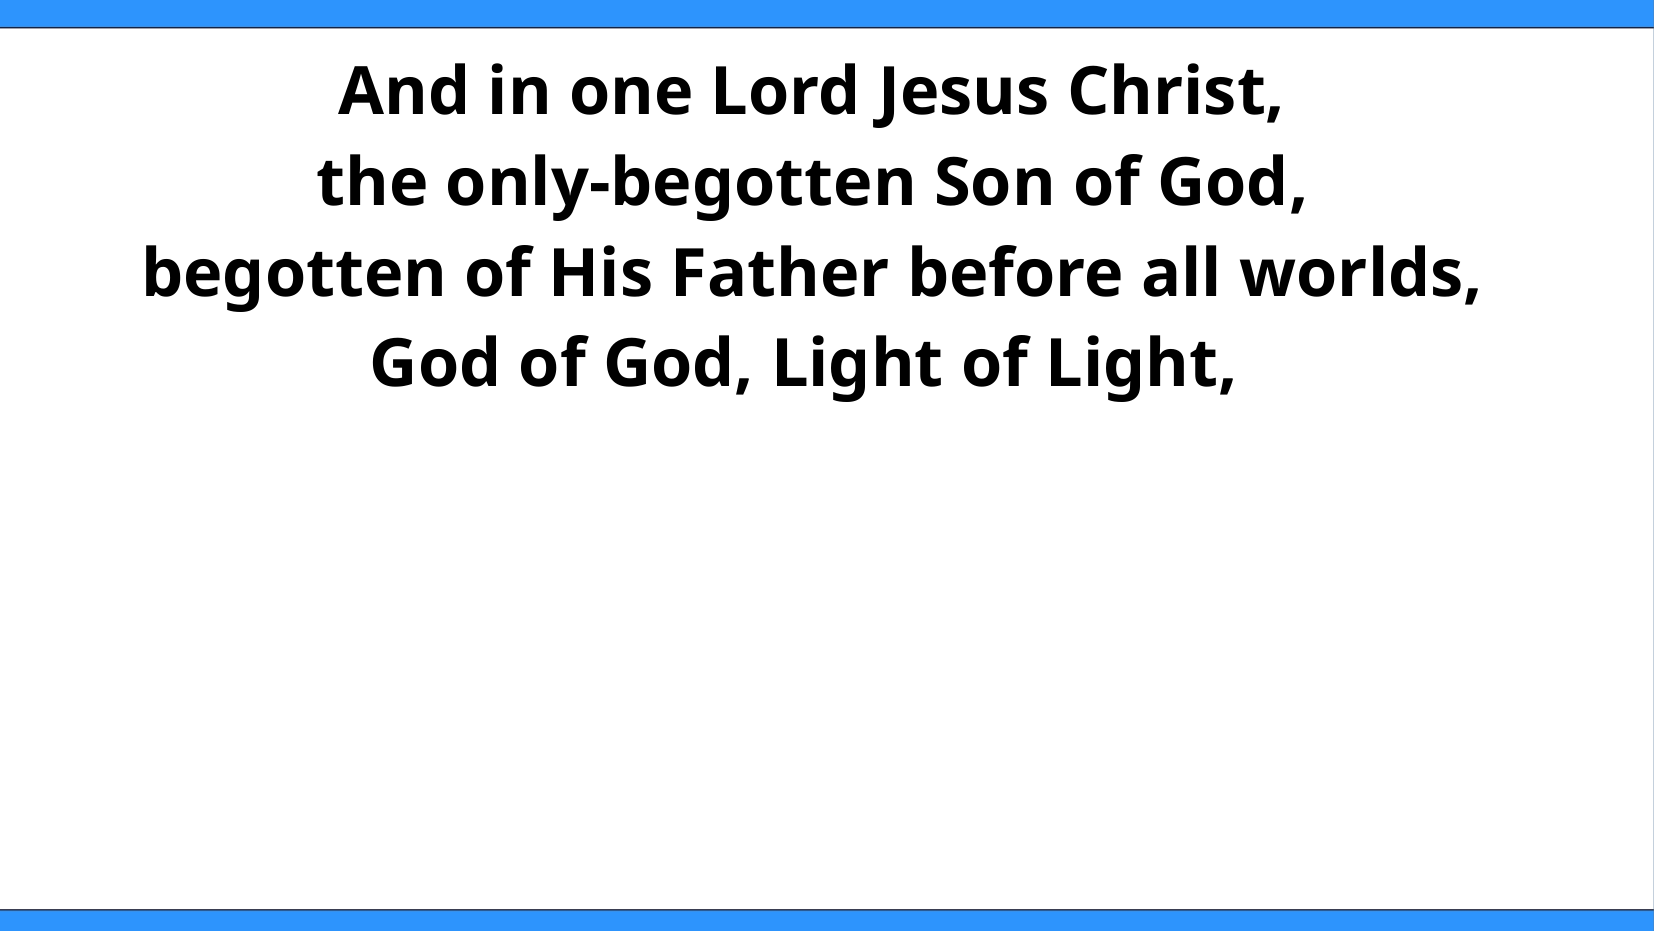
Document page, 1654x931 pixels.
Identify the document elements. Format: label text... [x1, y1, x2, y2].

picture [0, 0, 1654, 931]
text_box And in one Lord Jesus Christ, the only-begotten Son of God, begotten of His Father before all worlds, God of God, Light of Light, [69, 35, 1555, 495]
